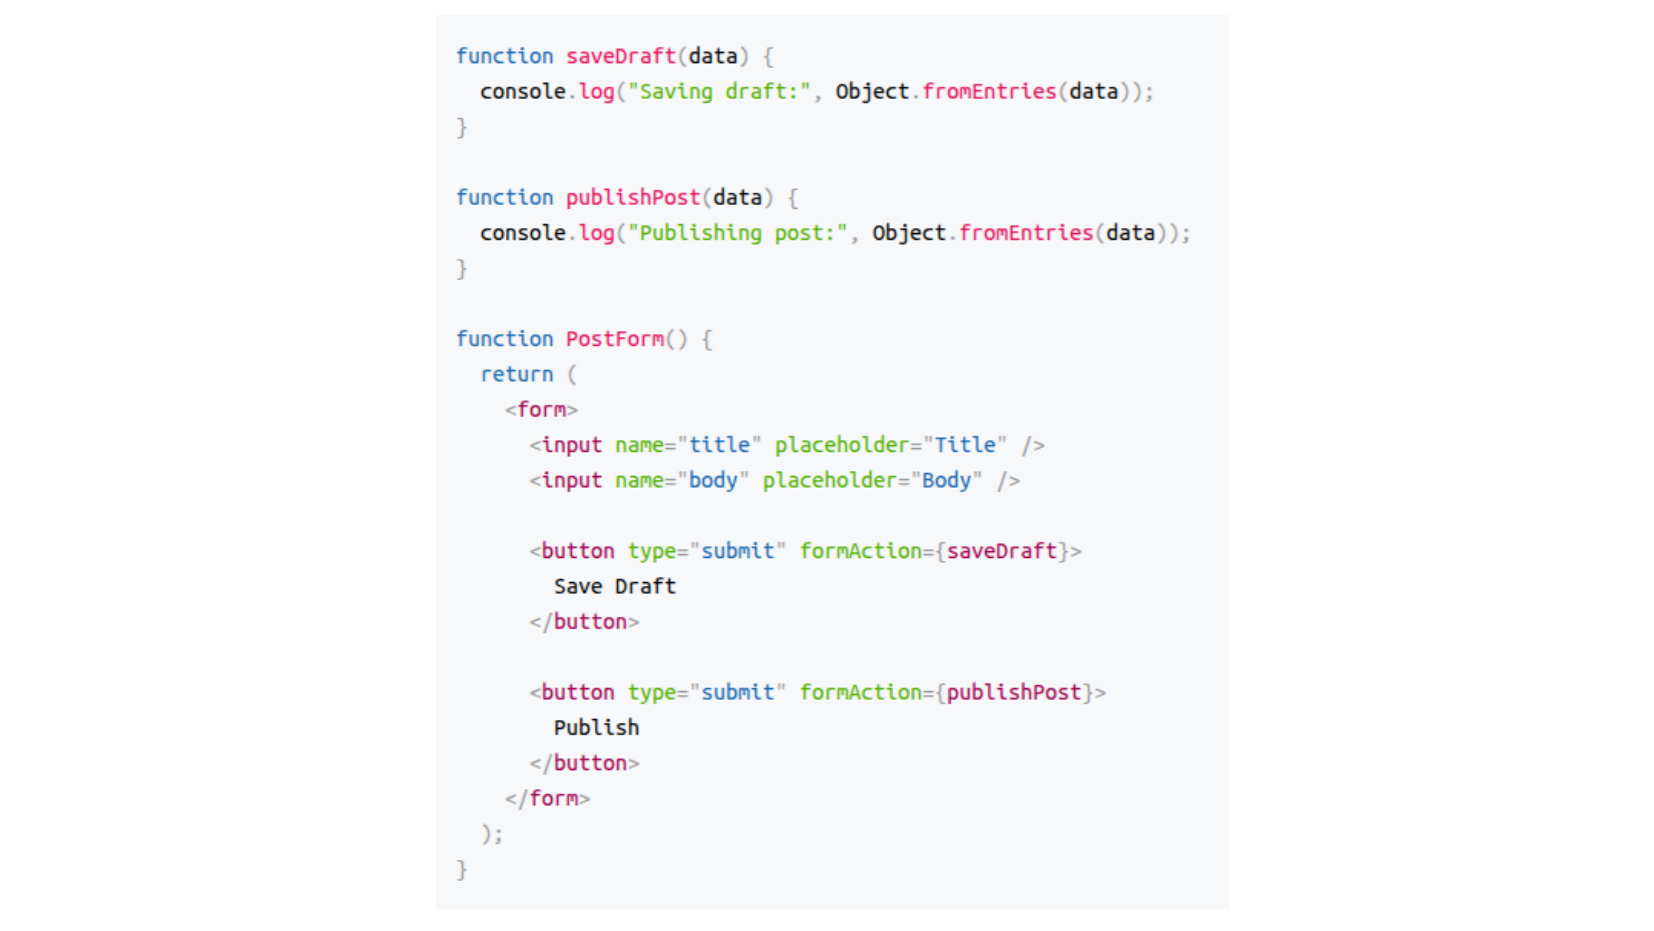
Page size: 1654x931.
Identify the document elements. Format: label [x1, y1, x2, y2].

picture [436, 15, 1229, 909]
